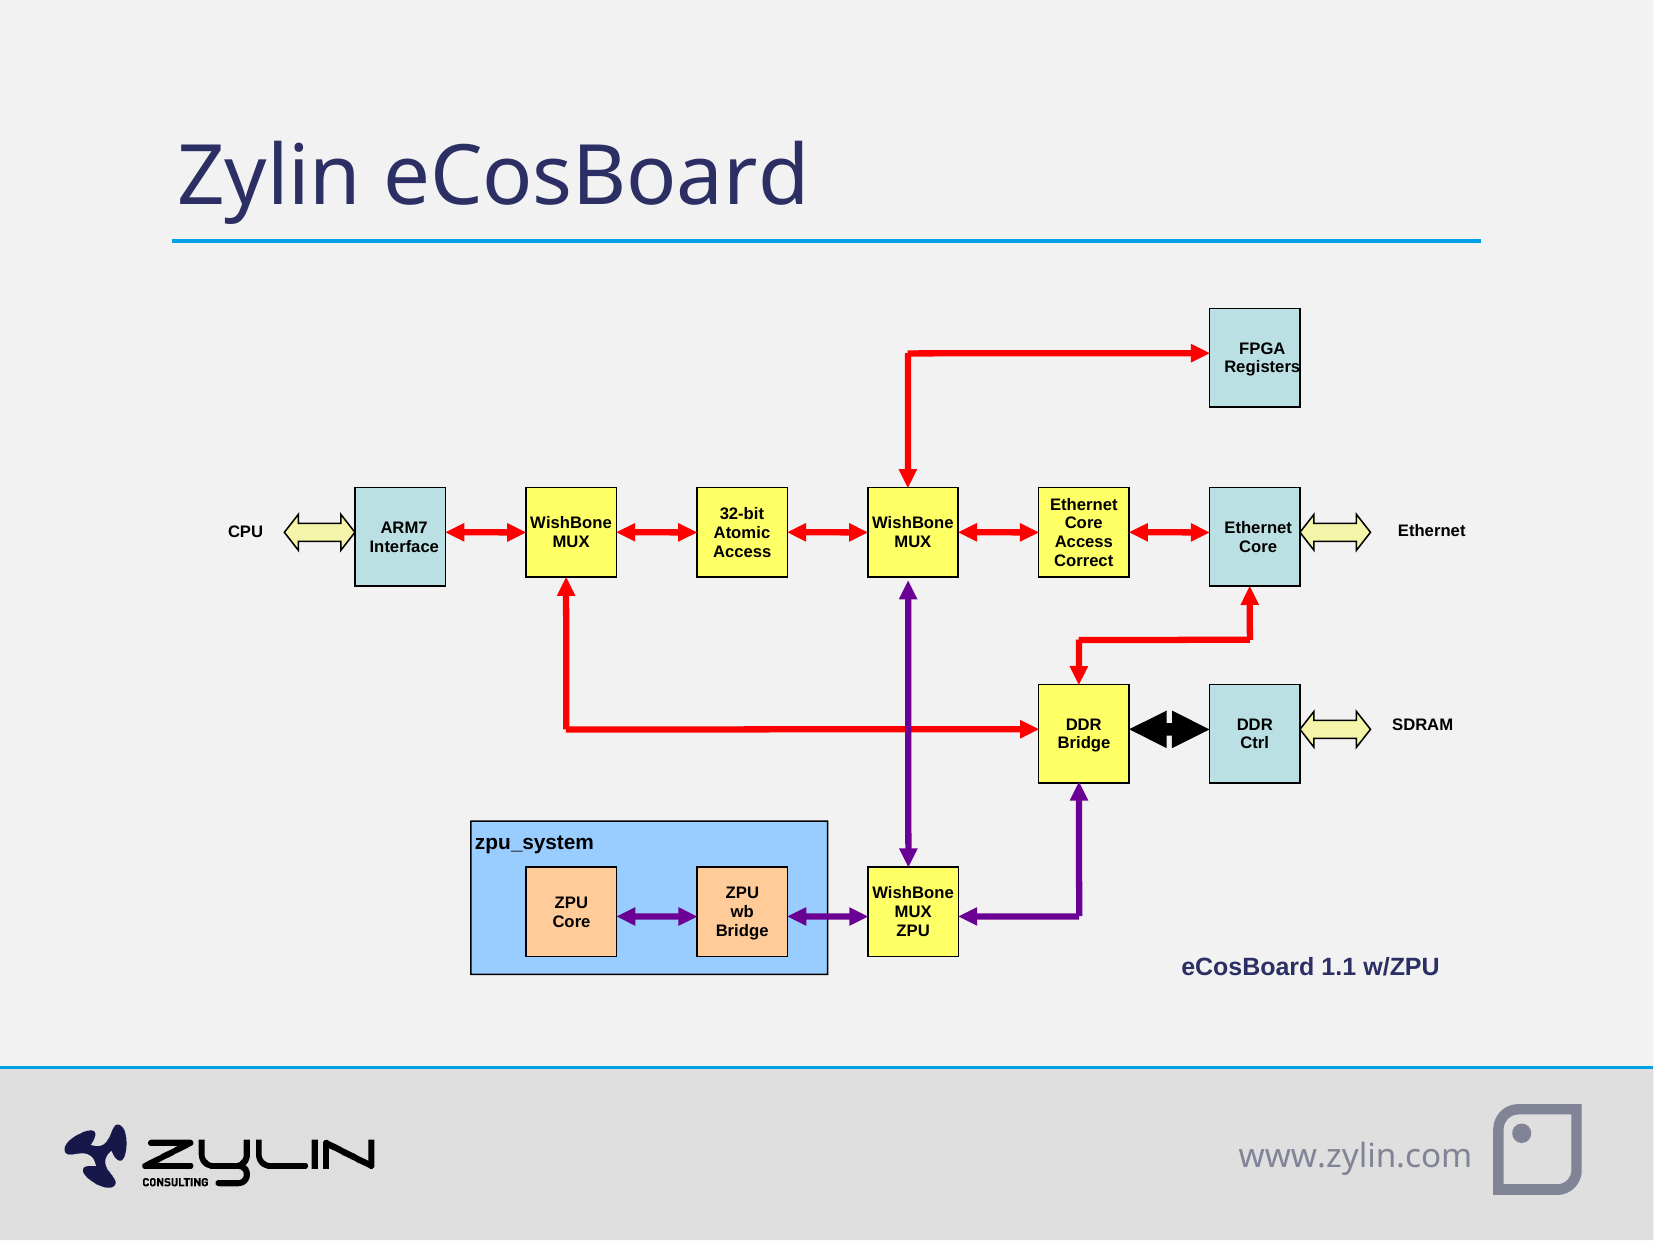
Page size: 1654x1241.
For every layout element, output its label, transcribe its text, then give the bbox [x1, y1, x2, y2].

text_box ZPU wb Bridge [697, 866, 788, 957]
text_box Ethernet Core Access Correct [1038, 487, 1130, 578]
text_box WishBone MUX [867, 487, 959, 578]
text_box DDR Ctrl [1209, 684, 1301, 784]
text_box ZPU Core [526, 866, 617, 957]
text_box SDRAM [1377, 707, 1469, 742]
text_box FPGA Registers [1209, 308, 1301, 407]
text_box eCosBoard 1.1 w/ZPU [1166, 944, 1456, 989]
picture [20, 1104, 432, 1200]
text_box [1301, 711, 1371, 748]
title Zylin eCosBoard [177, 122, 1493, 223]
text_box Ethernet Core [1209, 487, 1301, 587]
text_box [1299, 514, 1371, 551]
text_box 32-bit Atomic Access [696, 487, 788, 578]
text_box WishBone MUX ZPU [867, 866, 959, 957]
text_box Ethernet [1383, 513, 1481, 548]
text_box [284, 514, 355, 551]
text_box ARM7 Interface [354, 487, 446, 587]
text_box WishBone MUX [526, 487, 617, 578]
text_box [470, 821, 828, 975]
text_box DDR Bridge [1038, 684, 1130, 784]
text_box zpu_system [460, 823, 609, 862]
text_box CPU [213, 514, 279, 549]
